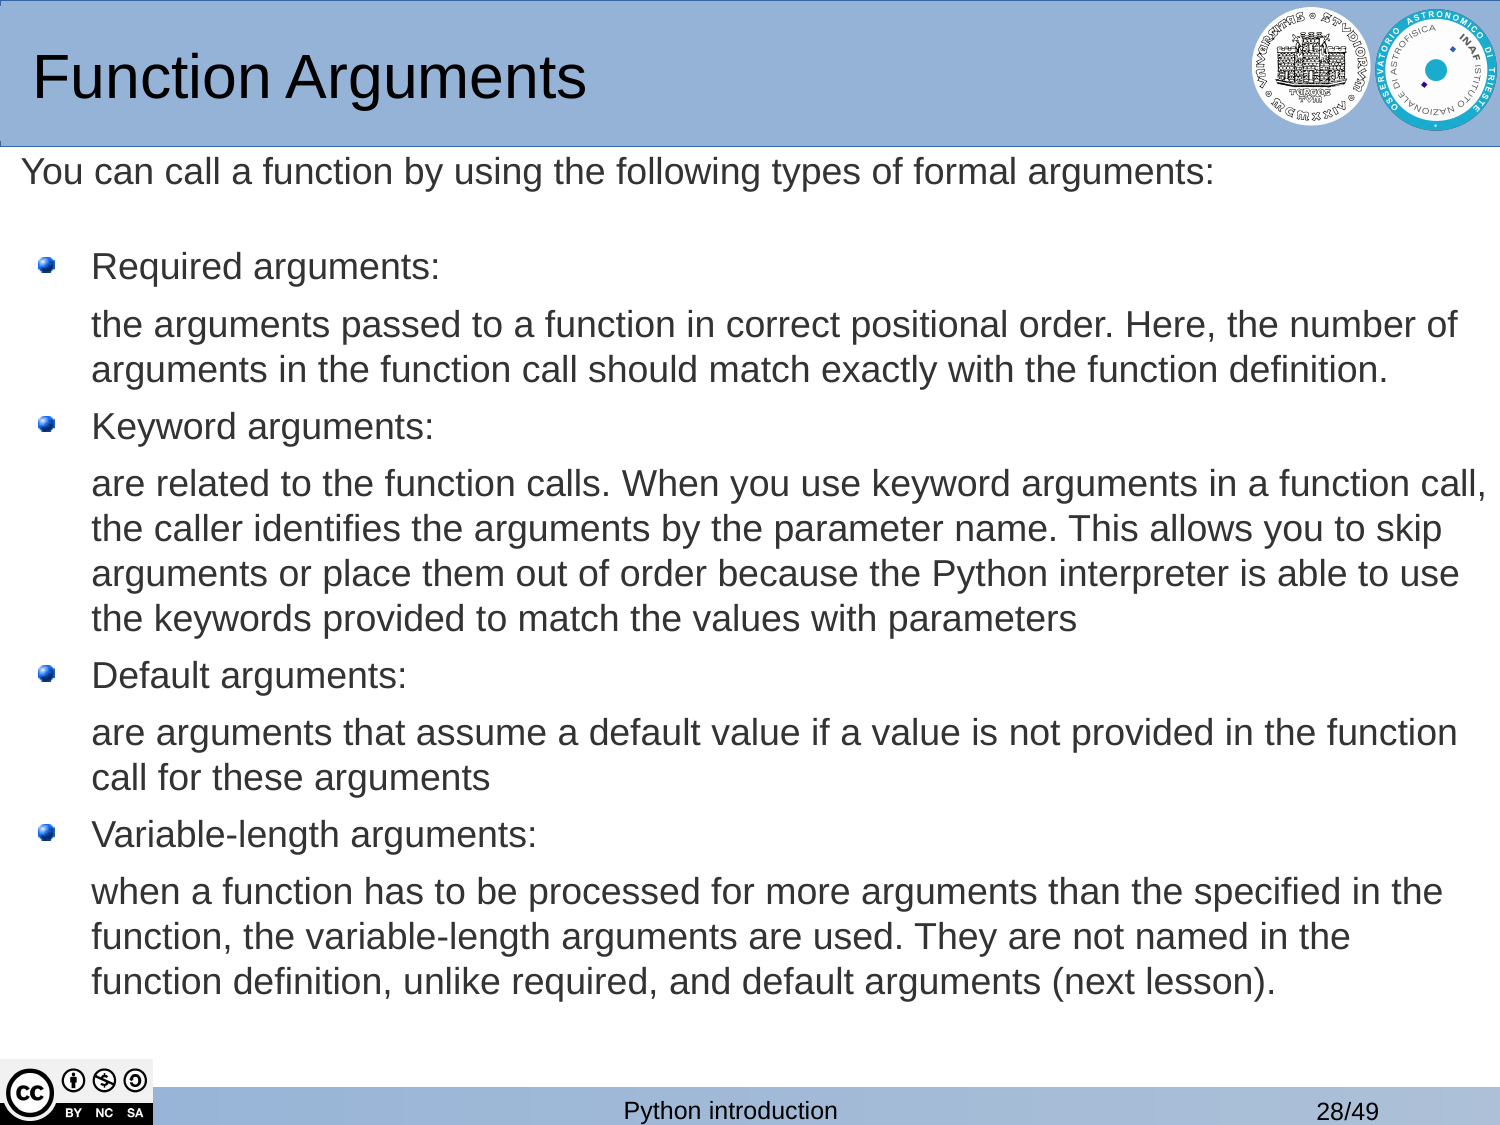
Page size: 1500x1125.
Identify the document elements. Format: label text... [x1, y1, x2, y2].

text_box Function Arguments [0, 5, 1243, 141]
picture [1252, 0, 1500, 138]
picture [0, 1059, 153, 1125]
list You can call a function by using the following types of formal arguments: Required arguments: the arguments passed to a function in correct positional order. Here, the number of arguments in the function call should match exactly with the function definition. Keyword arguments: are related to the function calls. When you use keyword arguments in a function call, the caller identifies the arguments by the parameter name. This allows you to skip arguments or place them out of order because the Python interpreter is able to use the keywords provided to match the values with parameters Default arguments: are arguments that assume a default value if a value is not provided in the function call for these arguments Variable-length arguments: when a function has to be processed for more arguments than the specified in the function, the variable-length arguments are used. They are not named in the function definition, unlike required, and default arguments (next lesson). [5, 138, 1500, 1075]
